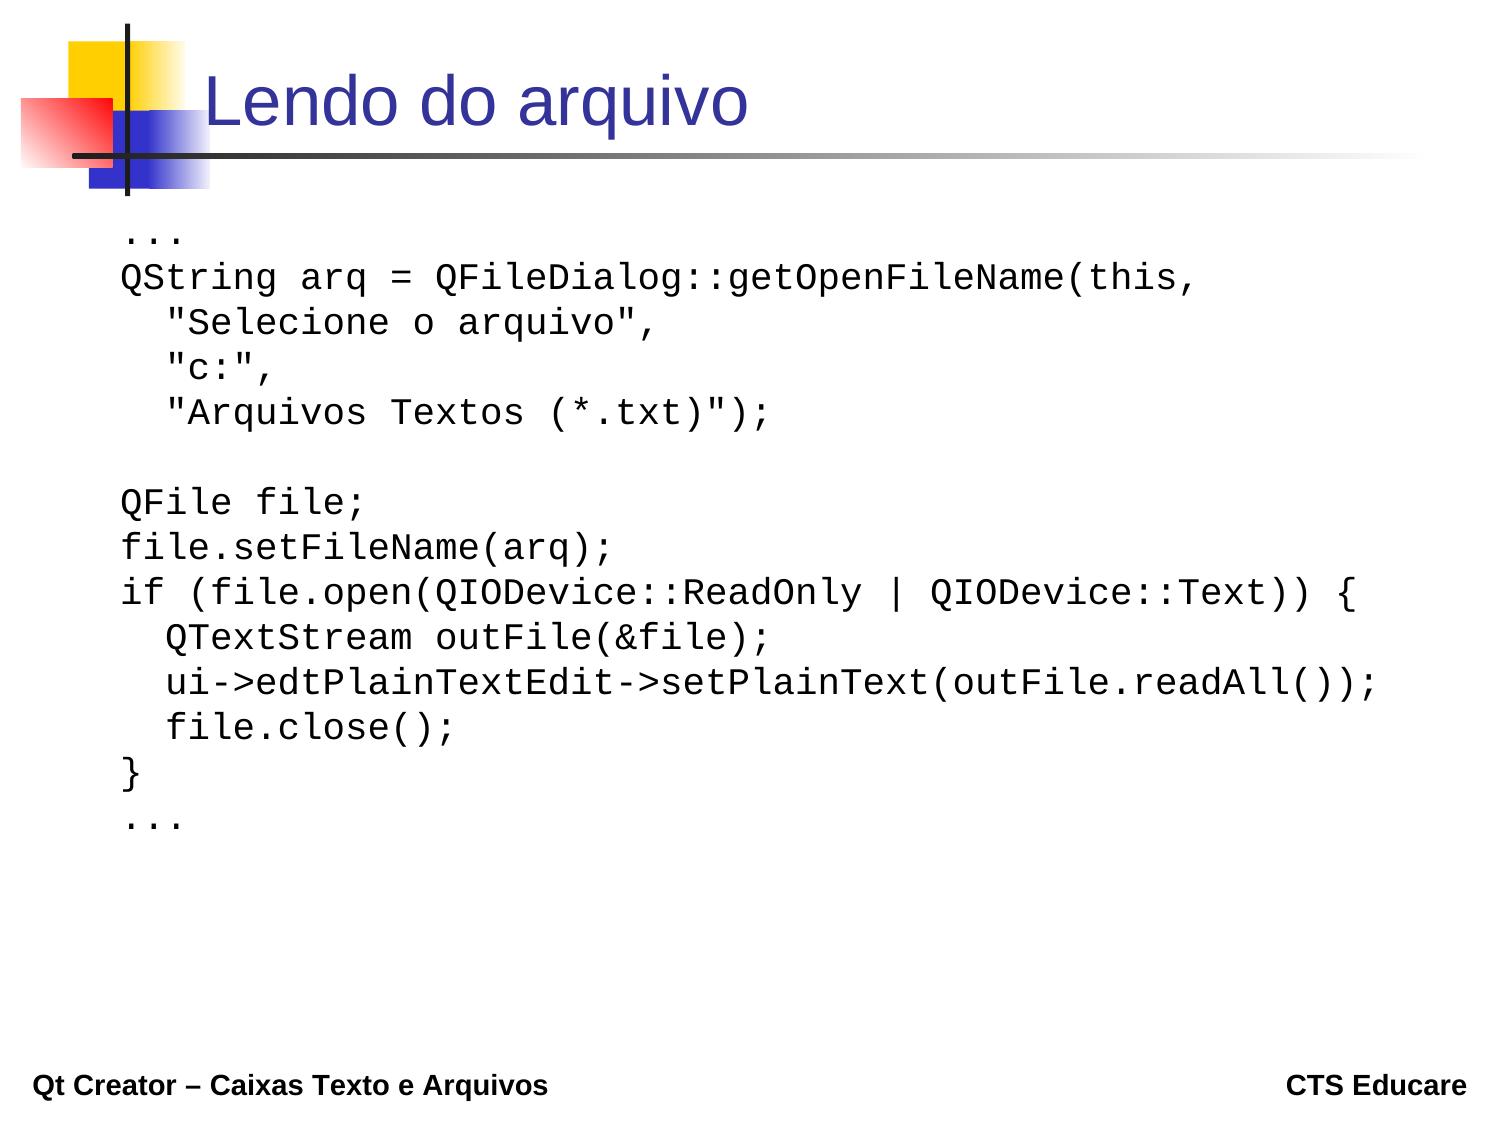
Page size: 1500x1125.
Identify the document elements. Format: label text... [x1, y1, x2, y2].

title Lendo do arquivo [188, 46, 1468, 149]
text_box ... QString arq = QFileDialog::getOpenFileName(this, "Selecione o arquivo", "c:", "Arquivos Textos (*.txt)"); QFile file; file.setFileName(arq); if (file.open(QIODevice::ReadOnly | QIODevice::Text)) { QTextStream outFile(&file); ui->edtPlainTextEdit->setPlainText(outFile.readAll()); file.close(); } ... [105, 199, 1447, 845]
